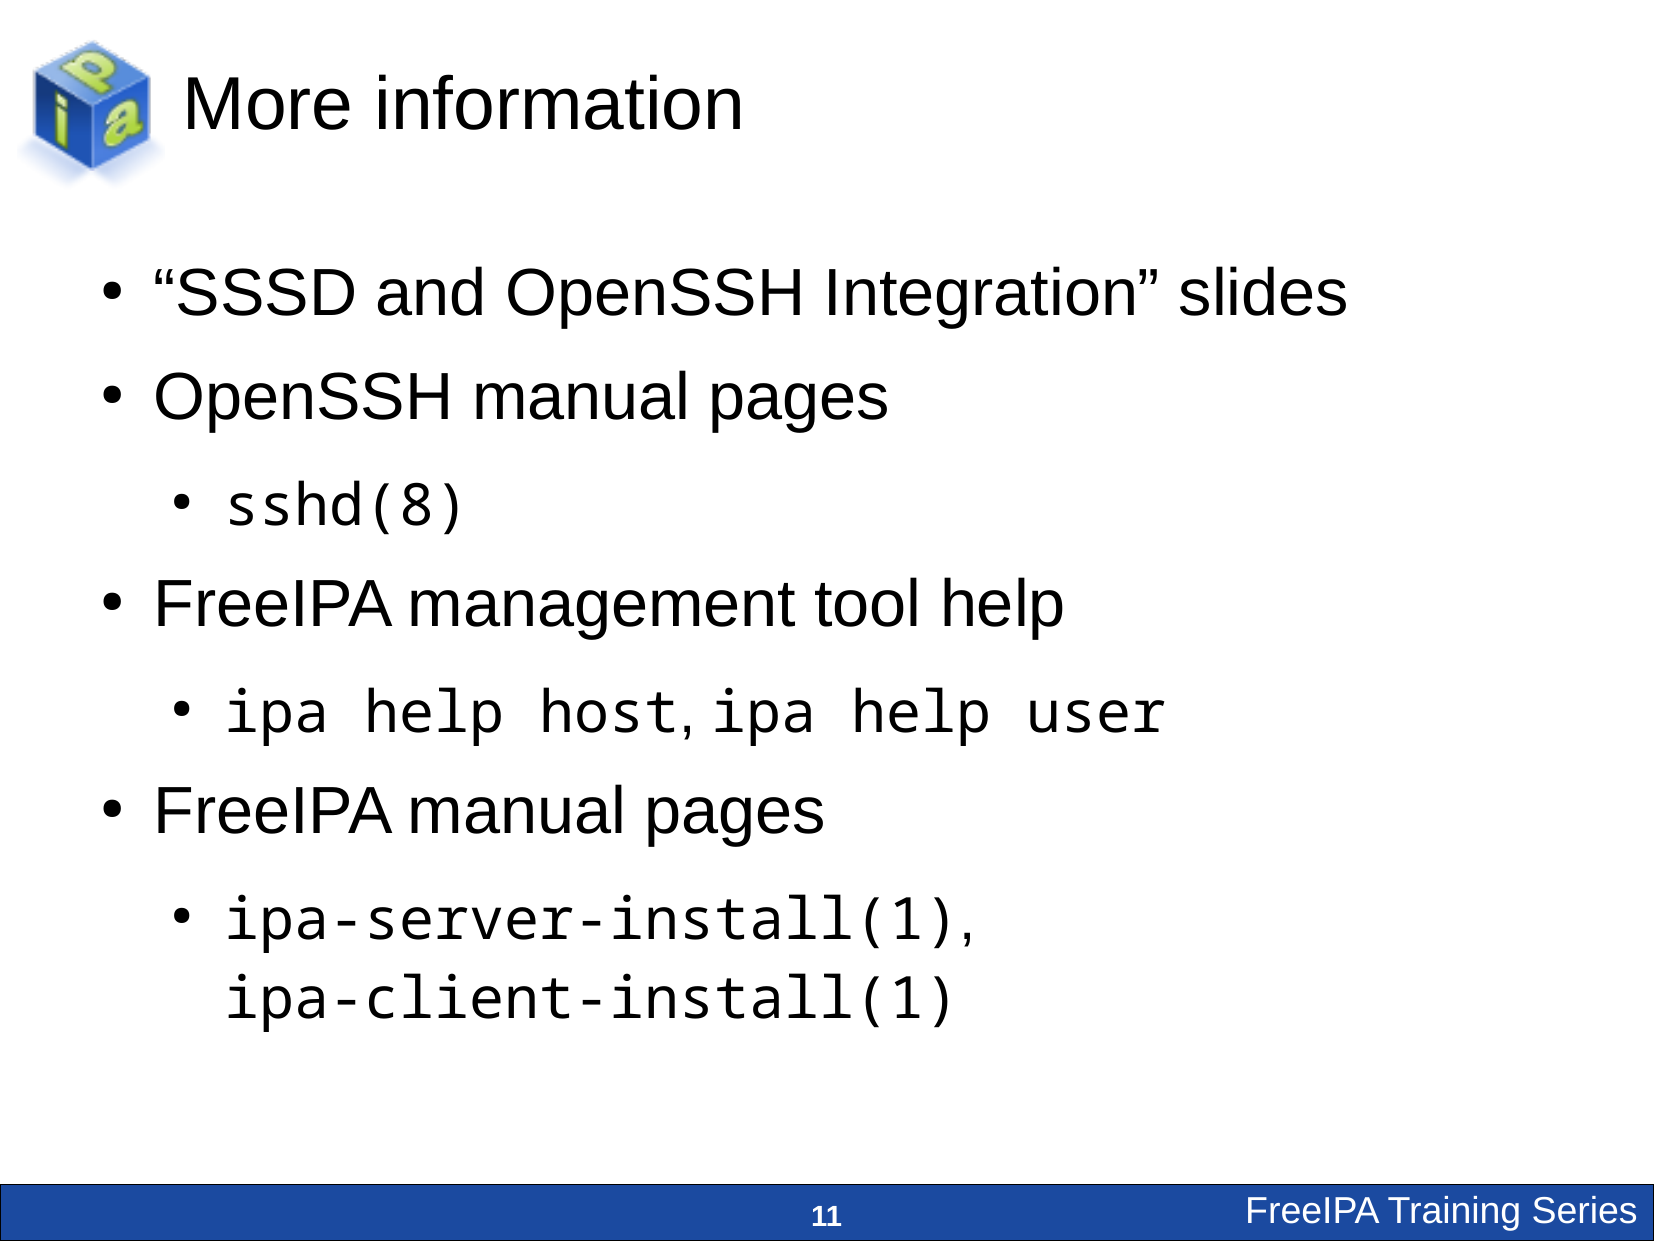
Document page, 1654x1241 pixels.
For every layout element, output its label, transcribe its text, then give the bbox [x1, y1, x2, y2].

title More information [182, 31, 1579, 177]
list “SSSD and OpenSSH Integration” slides OpenSSH manual pages sshd(8) FreeIPA management tool help ipa help host, ipa help user FreeIPA manual pages ipa-server-install(1), ipa‑client‑install(1) [82, 254, 1571, 991]
picture [17, 34, 165, 193]
